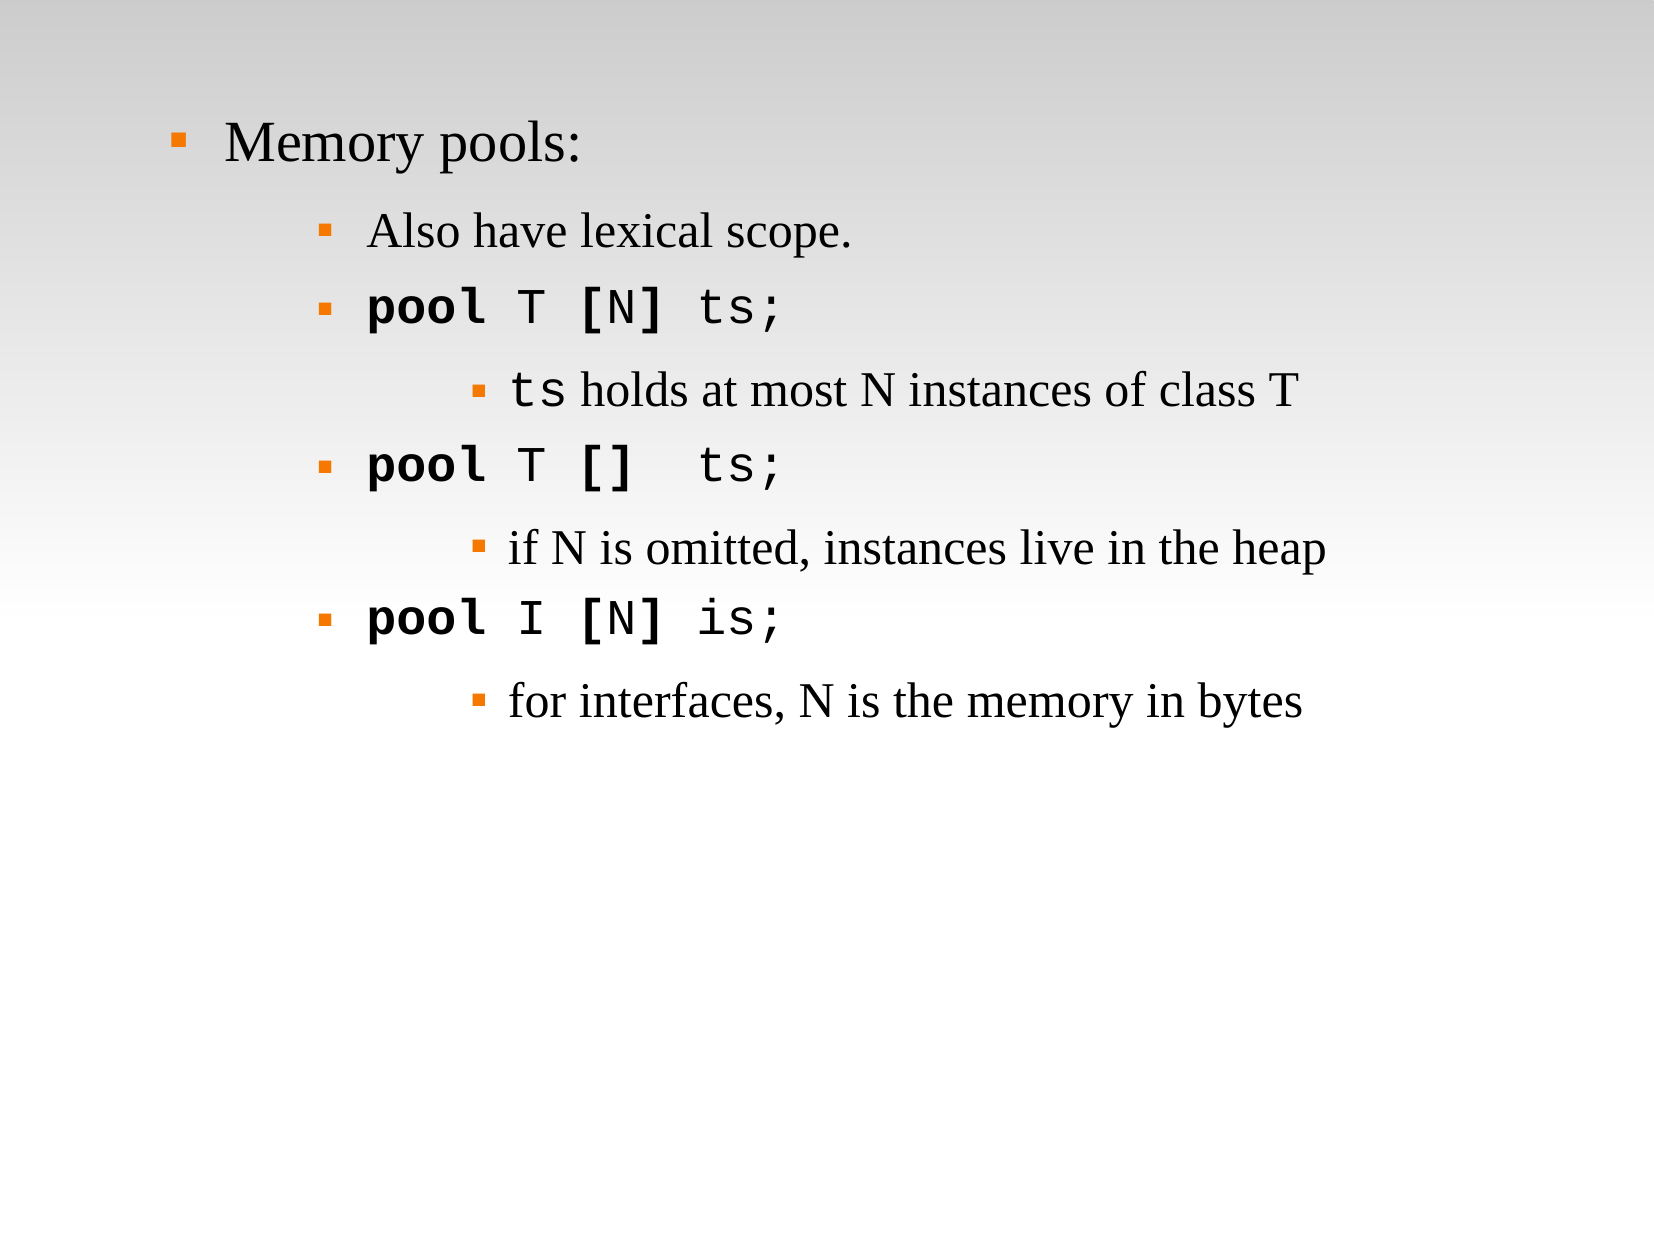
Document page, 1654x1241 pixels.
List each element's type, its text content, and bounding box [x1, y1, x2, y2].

list Memory pools: Also have lexical scope. pool T [N] ts; ts holds at most N instances of class T pool T [] ts; if N is omitted, instances live in the heap pool I [N] is; for interfaces, N is the memory in bytes [82, 109, 1571, 807]
